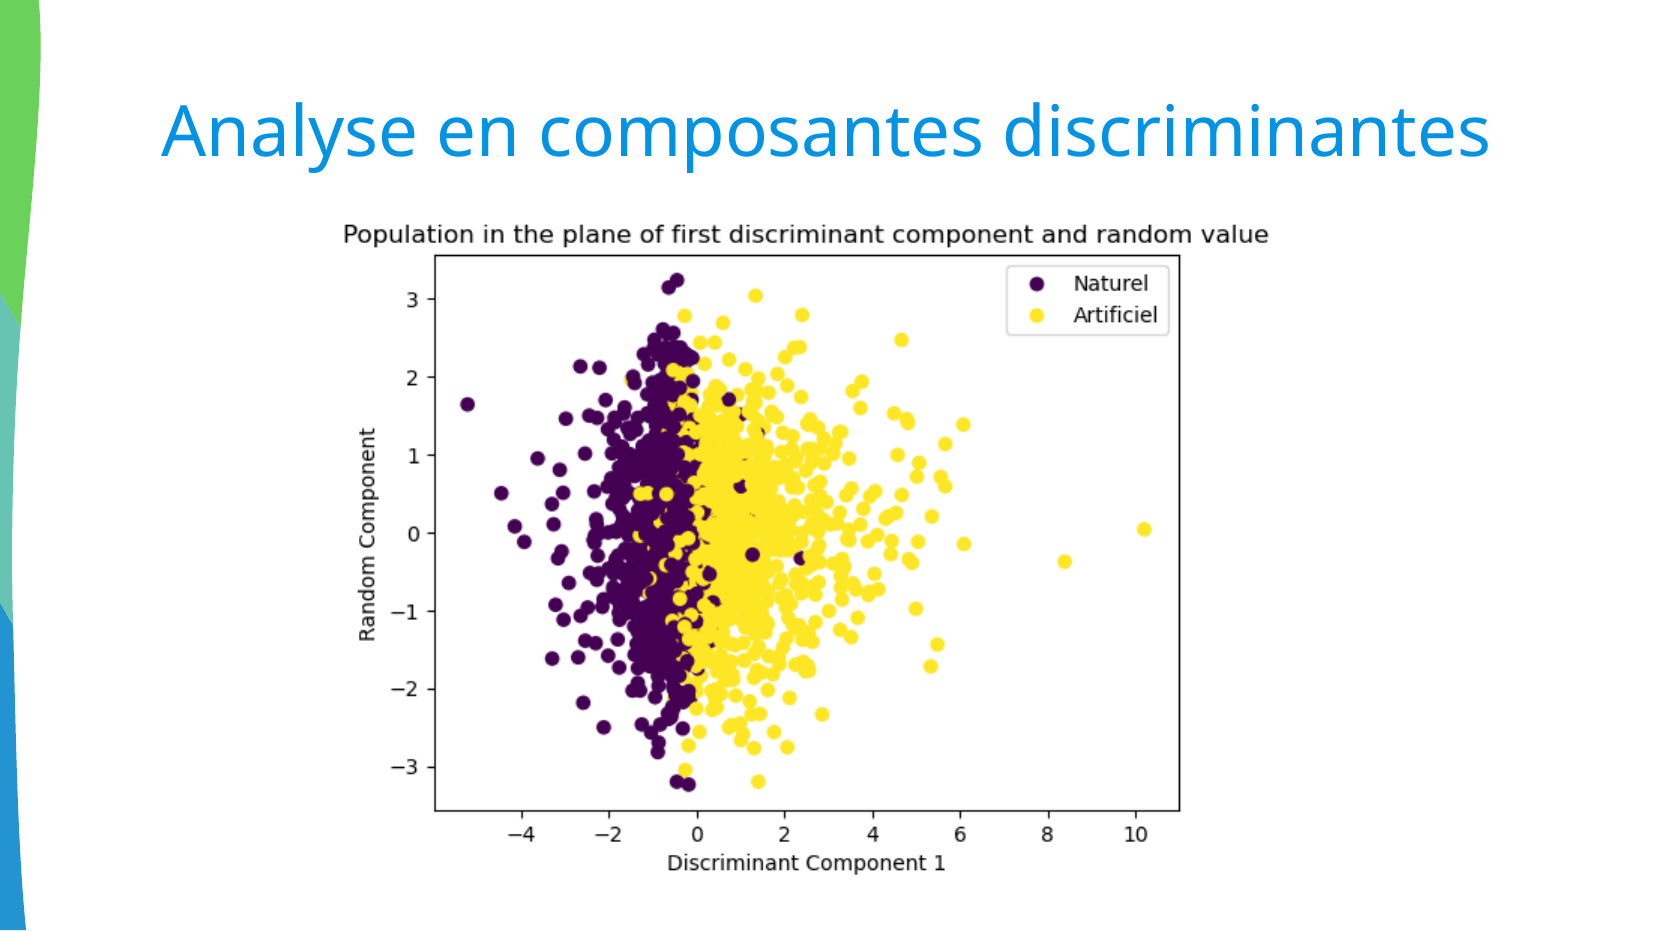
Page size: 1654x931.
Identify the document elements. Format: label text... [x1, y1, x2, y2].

picture [328, 210, 1284, 890]
text_box Analyse en composantes discriminantes [0, 78, 1654, 178]
